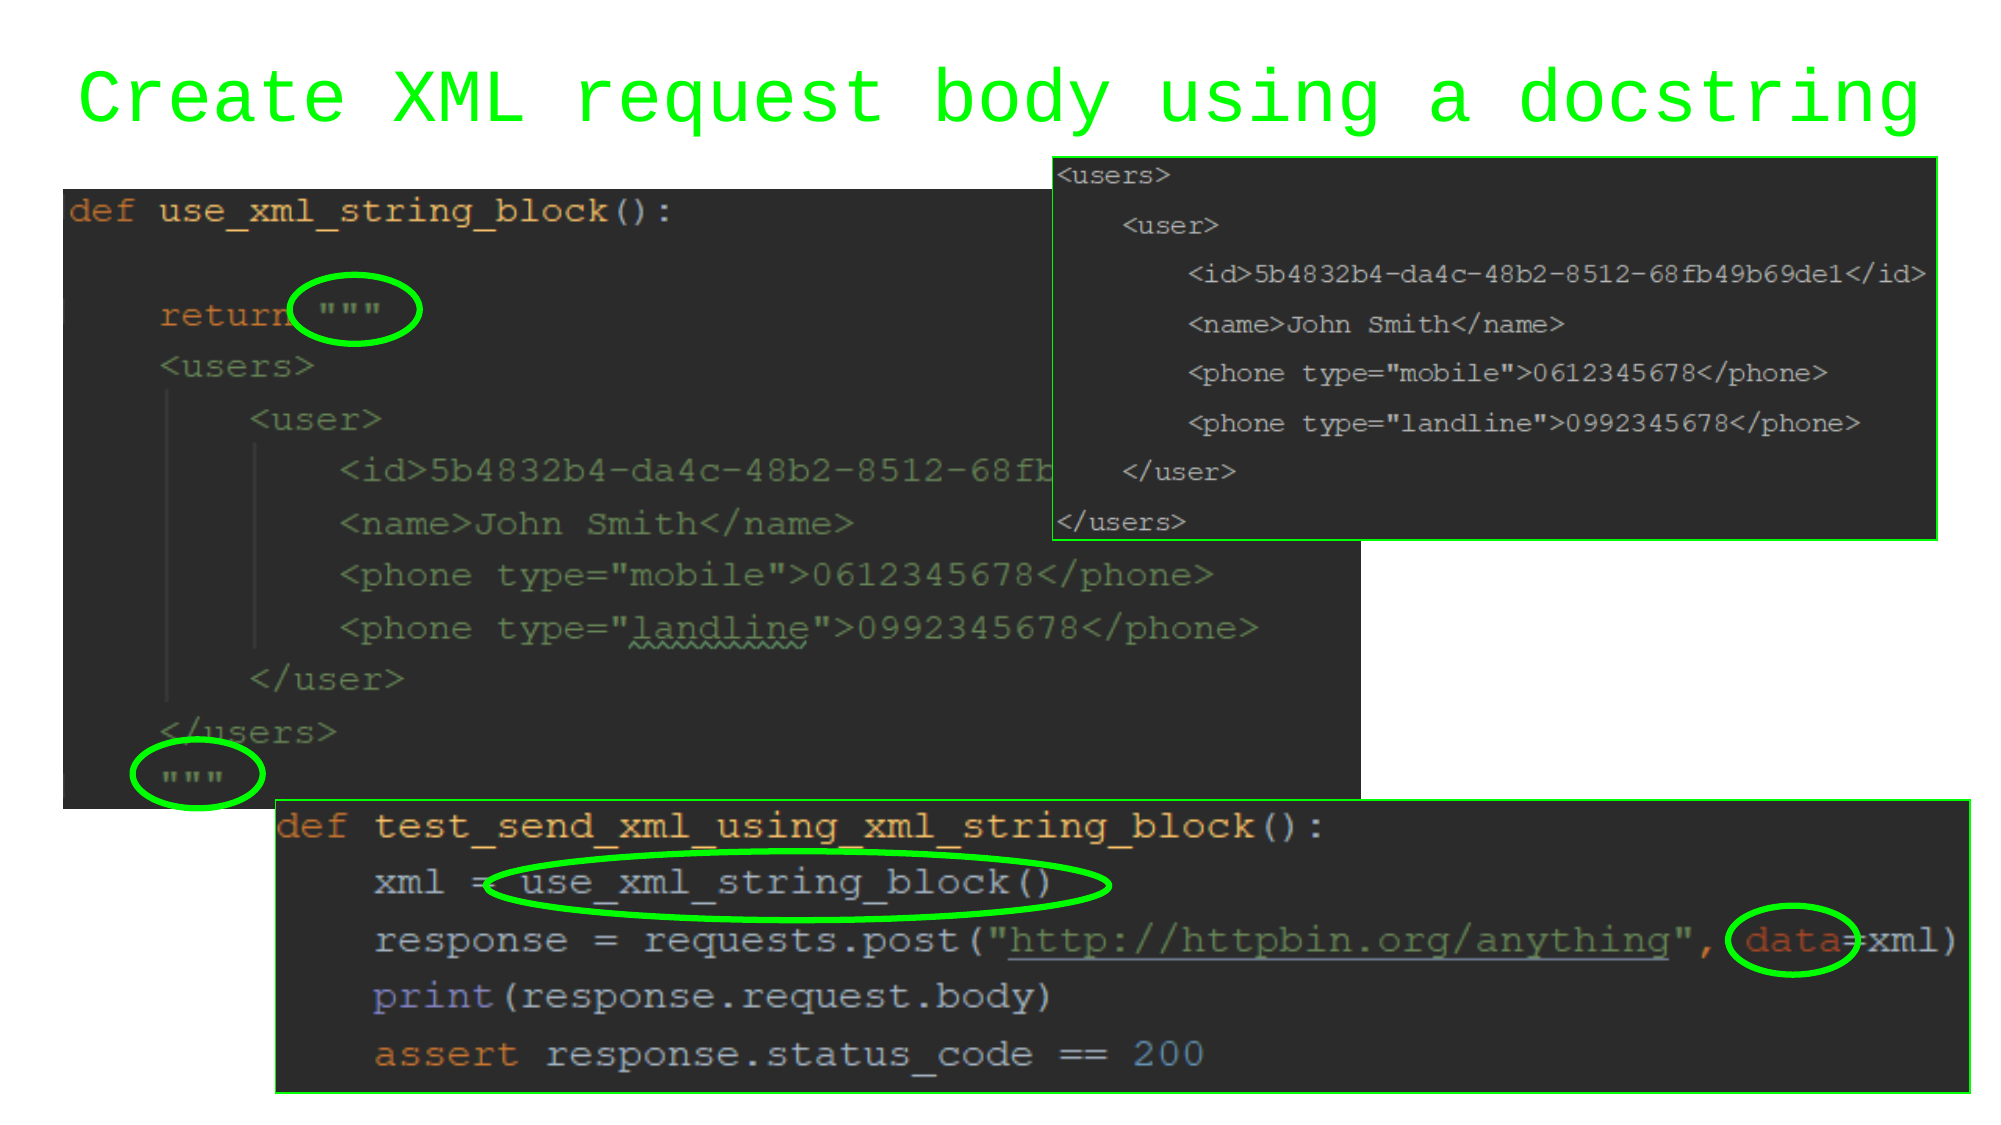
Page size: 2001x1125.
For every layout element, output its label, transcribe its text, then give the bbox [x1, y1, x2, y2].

picture [1053, 158, 1937, 540]
picture [276, 801, 1970, 1093]
picture [136, 743, 259, 805]
title Create XML request body using a docstring [0, 0, 2000, 196]
picture [63, 196, 1361, 809]
